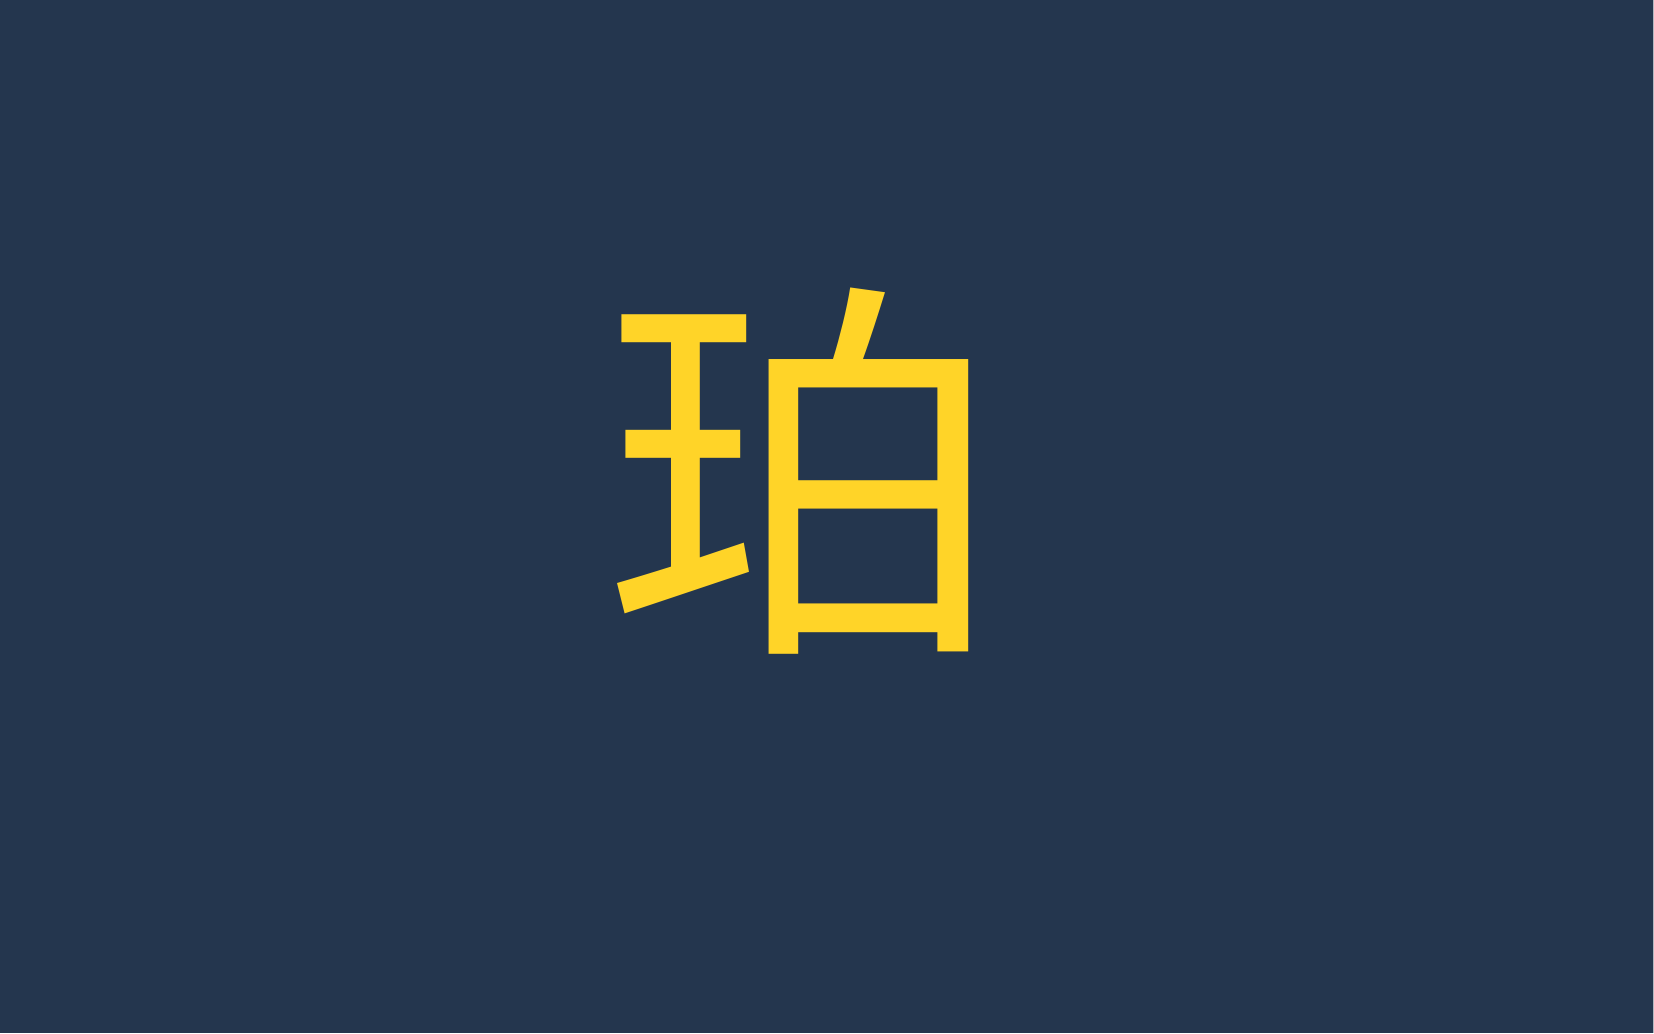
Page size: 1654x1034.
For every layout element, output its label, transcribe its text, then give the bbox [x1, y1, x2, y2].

subtitle 珀 [59, 129, 1548, 769]
